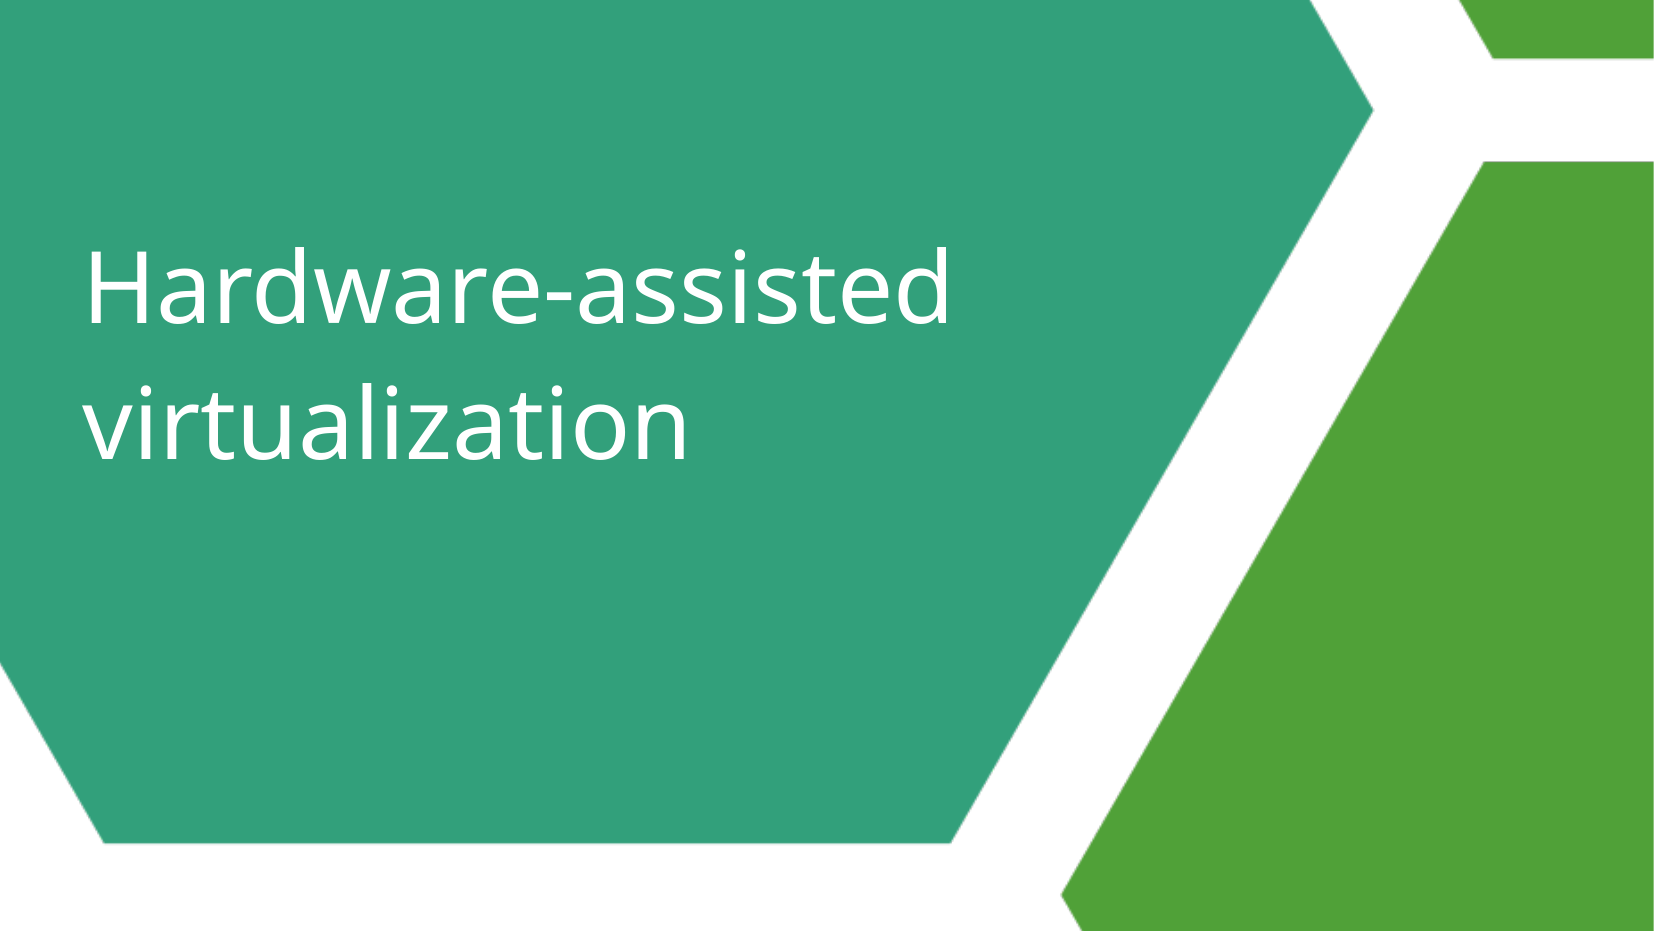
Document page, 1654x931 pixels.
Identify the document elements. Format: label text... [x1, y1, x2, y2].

picture [0, 0, 1654, 931]
title Hardware-assisted virtualization [82, 178, 1218, 528]
